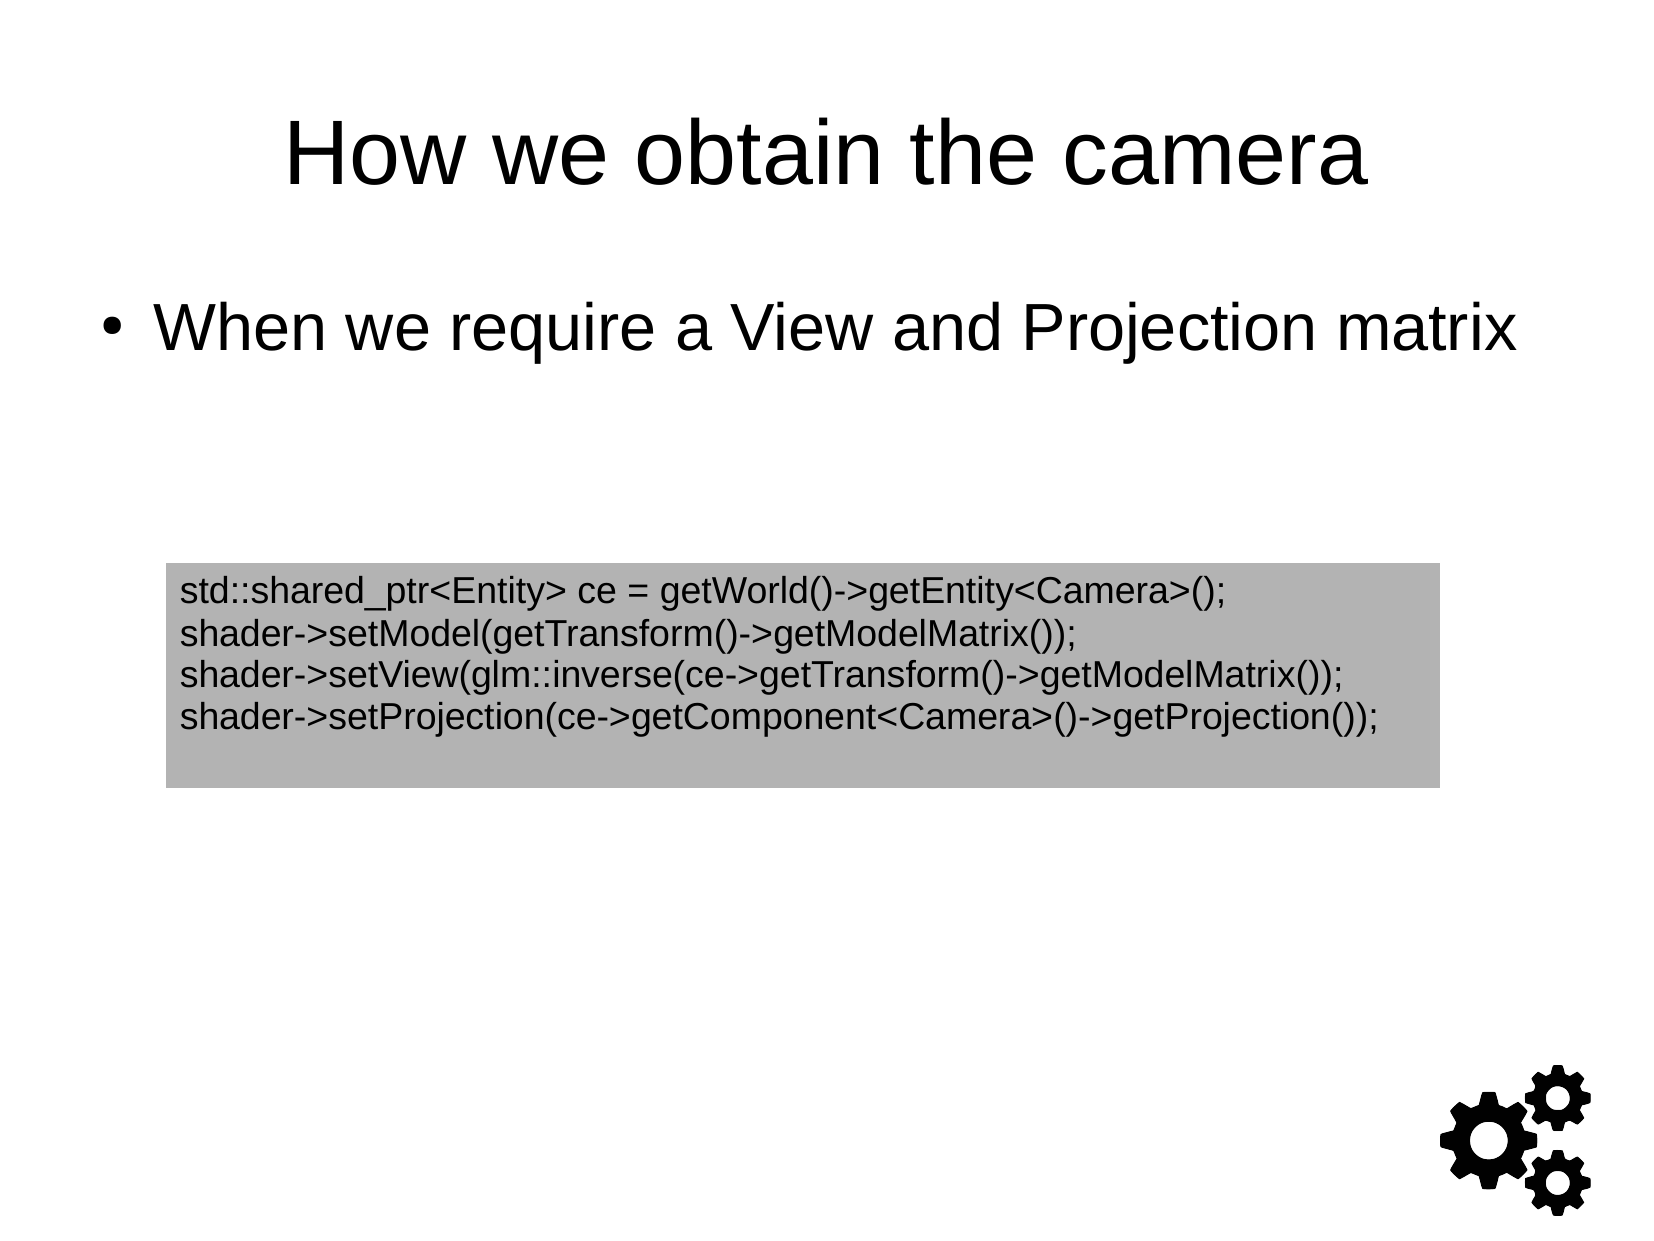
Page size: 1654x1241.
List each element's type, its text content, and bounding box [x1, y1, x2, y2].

list When we require a View and Projection matrix [82, 290, 1571, 1010]
picture [1440, 1065, 1591, 1216]
table_header std::shared_ptr<Entity> ce = getWorld()->getEntity<Camera>(); shader->setModel(getTransform()->getModelMatrix()); shader->setView(glm::inverse(ce->getTransform()->getModelMatrix()); shader->setProjection(ce->getComponent<Camera>()->getProjection()); [166, 563, 1440, 788]
title How we obtain the camera [82, 49, 1571, 257]
